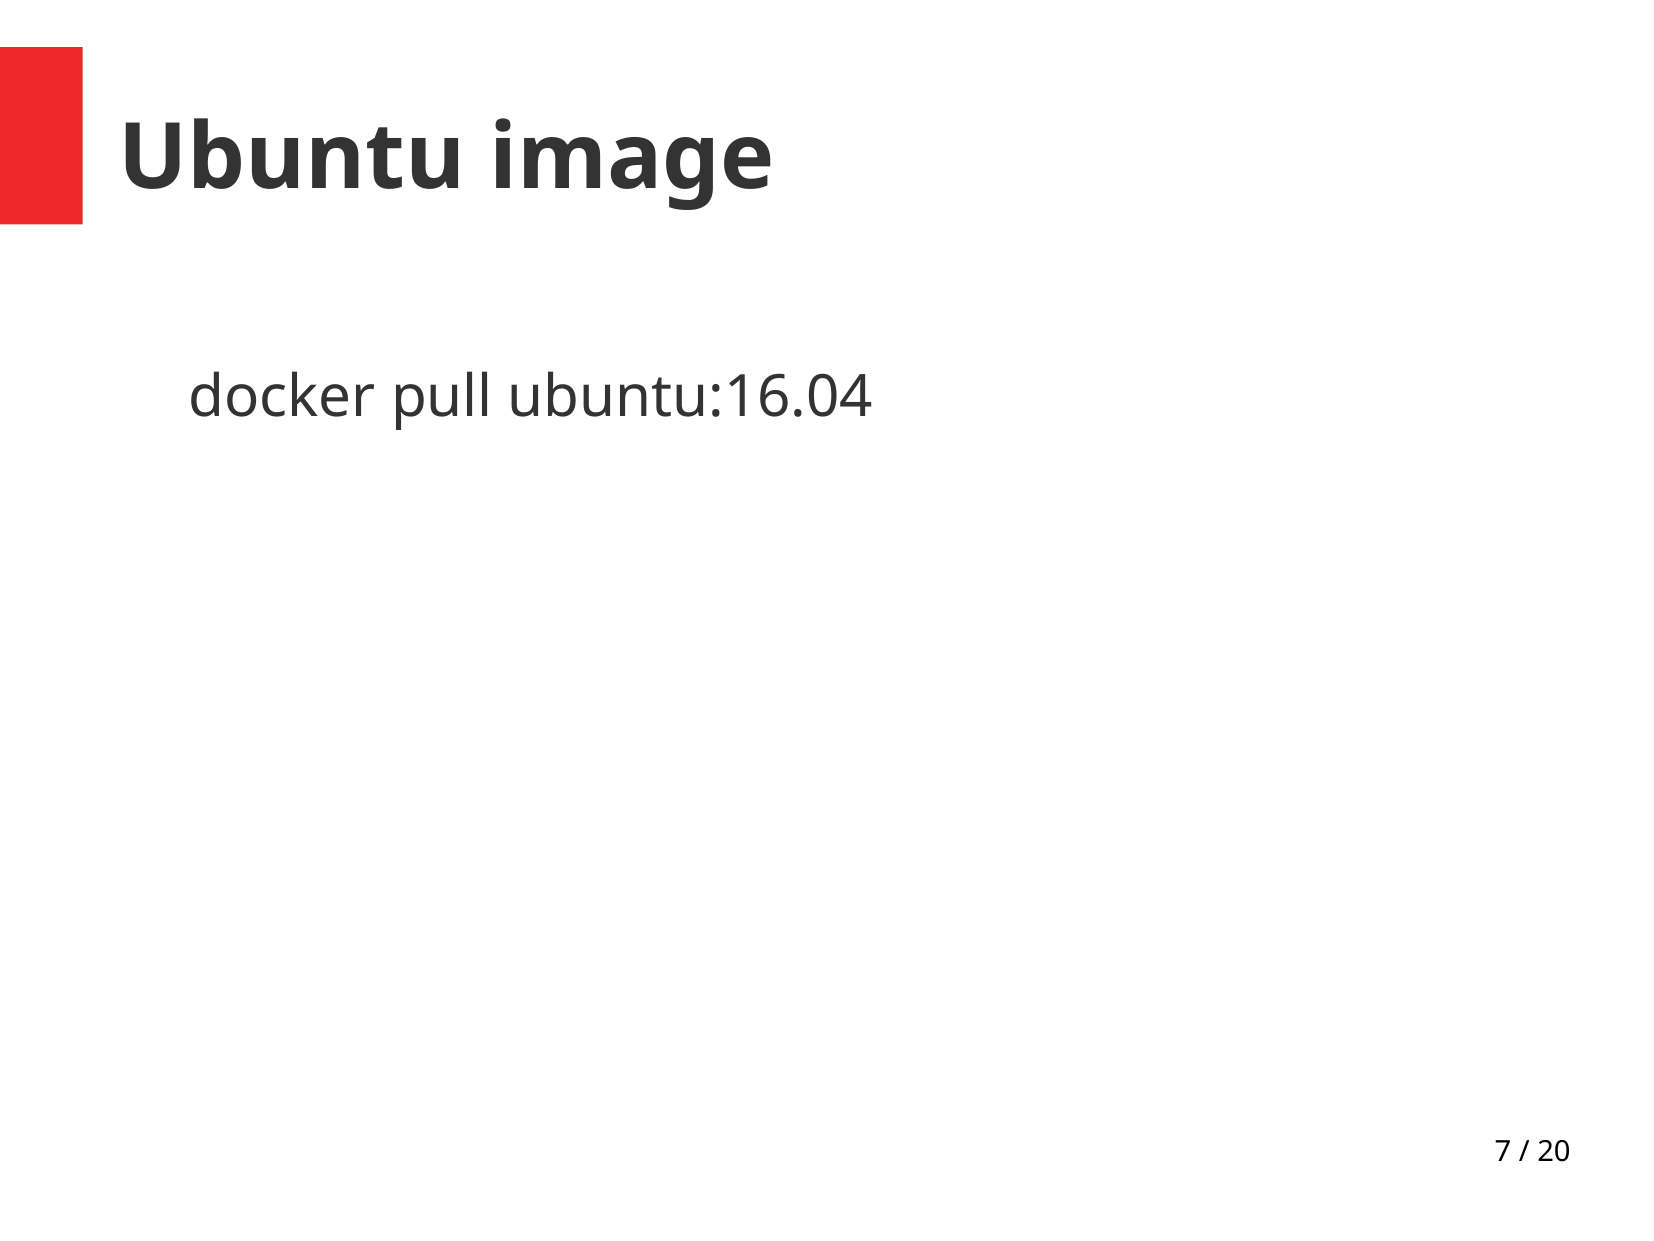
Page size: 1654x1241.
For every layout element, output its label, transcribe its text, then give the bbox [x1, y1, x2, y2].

list docker pull ubuntu:16.04 [118, 354, 1536, 1074]
title Ubuntu image [118, 49, 1571, 257]
